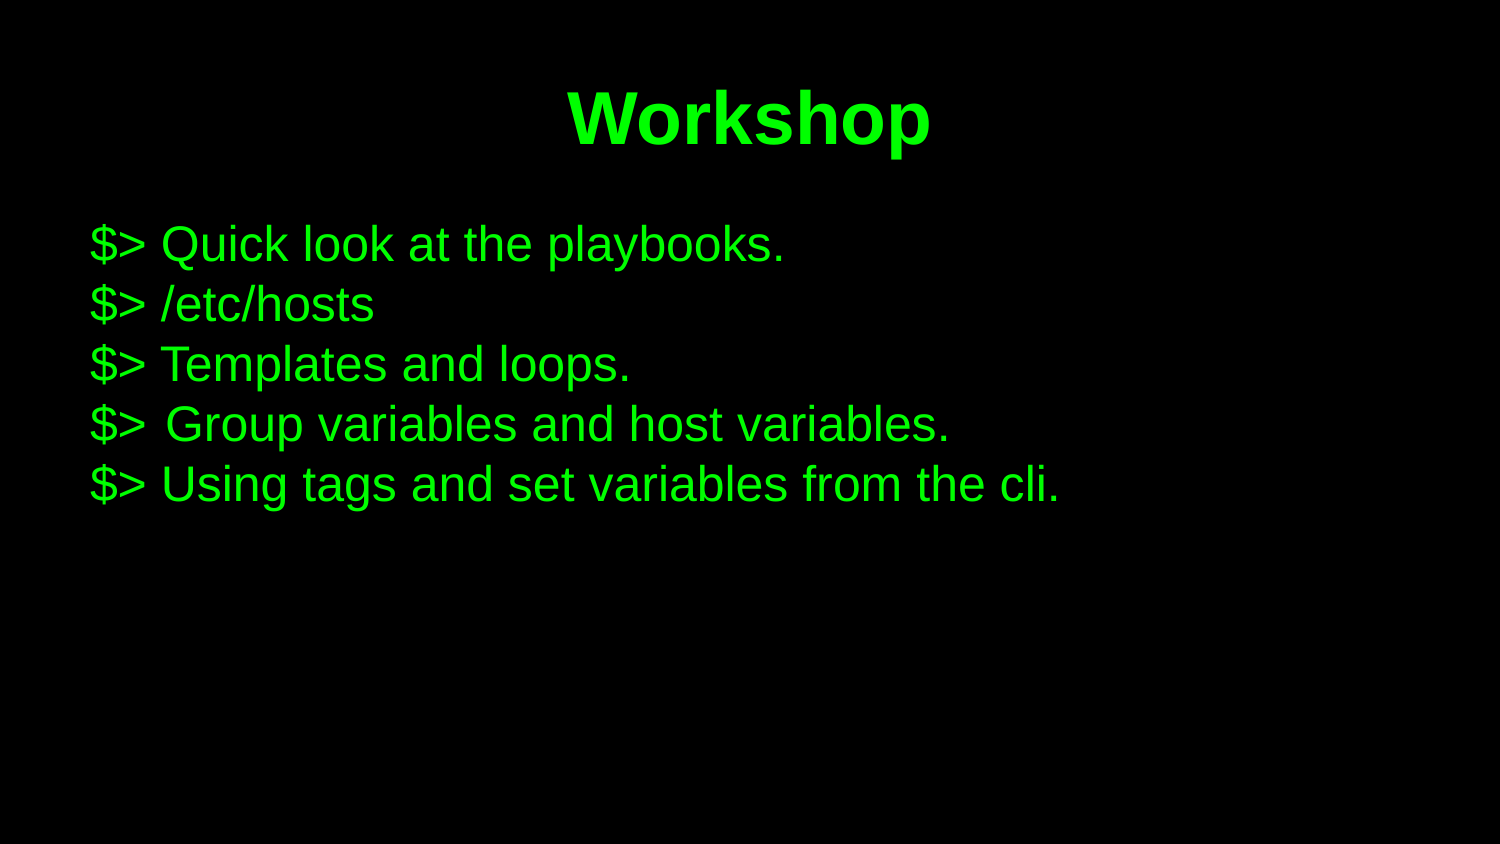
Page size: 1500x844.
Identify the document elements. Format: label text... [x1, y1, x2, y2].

title Workshop [75, 33, 1425, 175]
list $> Quick look at the playbooks. $> /etc/hosts $> Templates and loops. $> Group variables and host variables. $> Using tags and set variables from the cli. [75, 196, 1425, 808]
